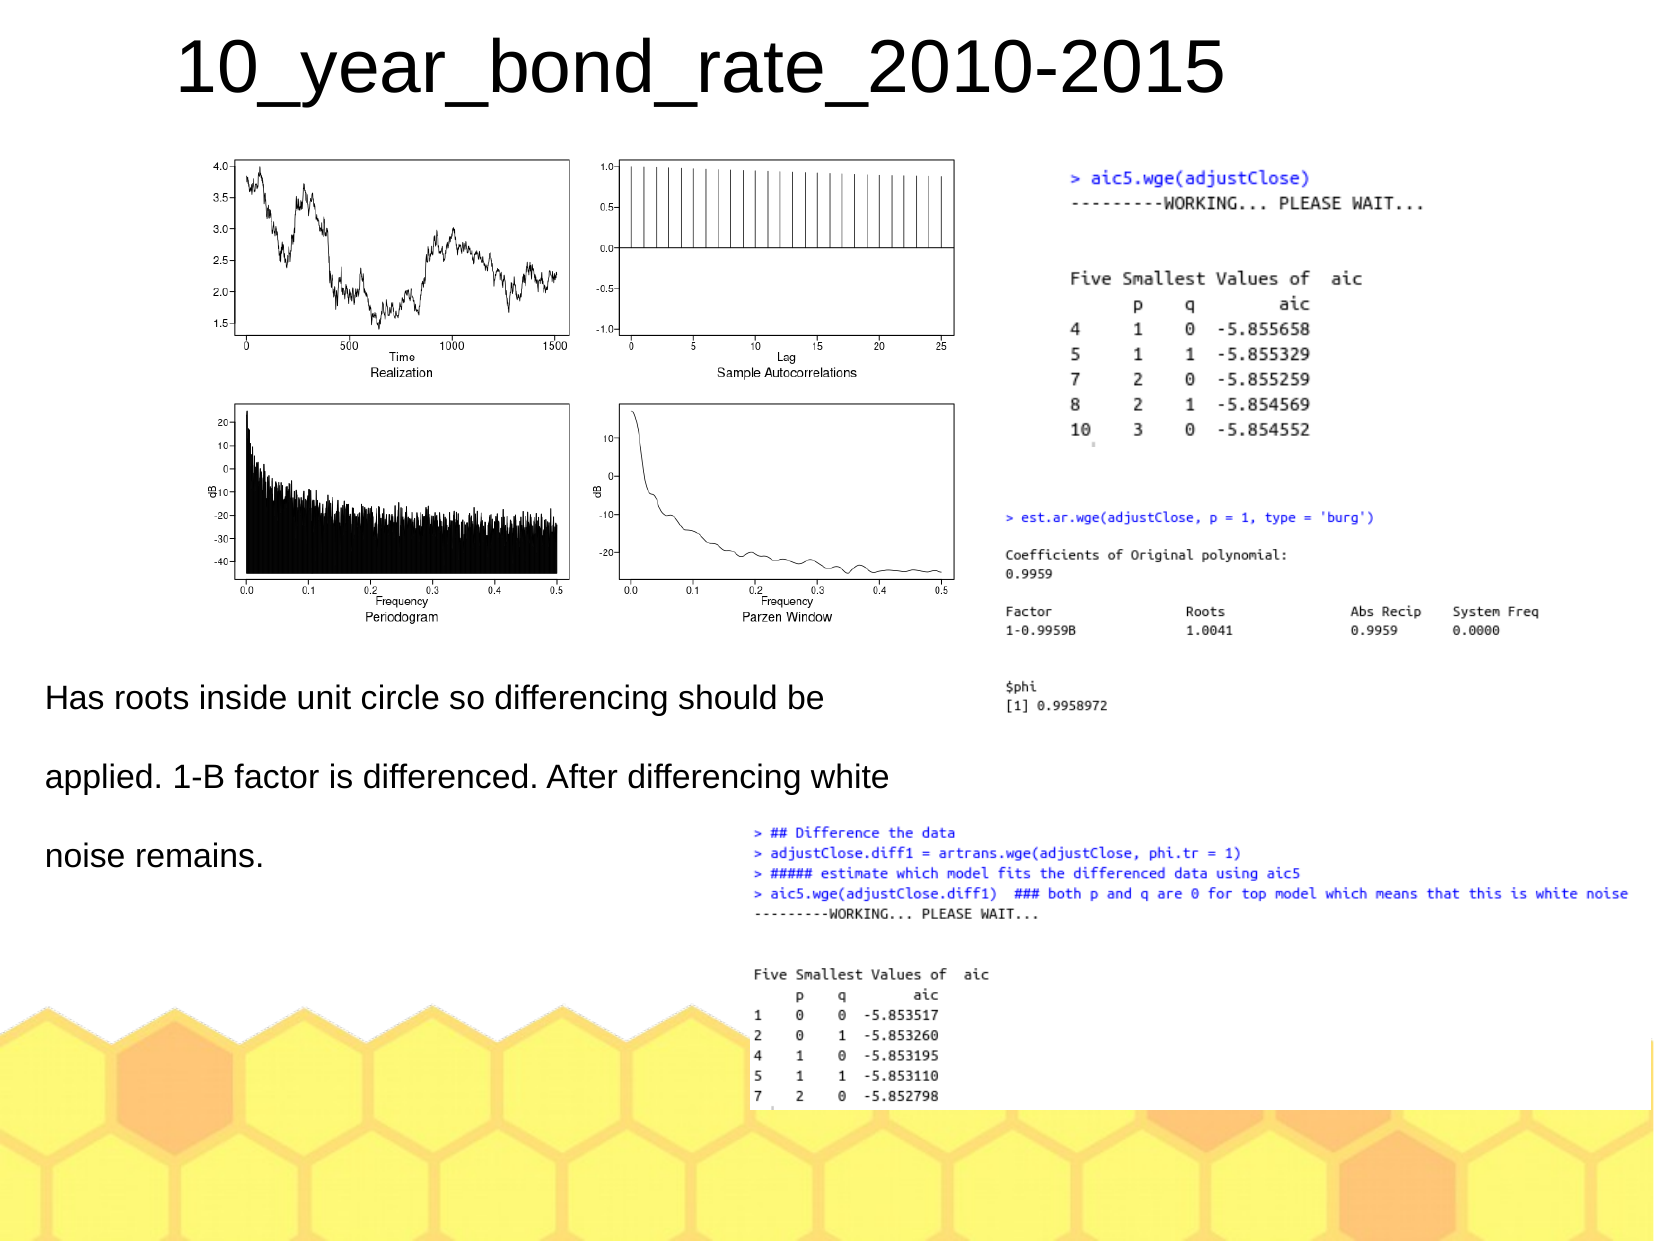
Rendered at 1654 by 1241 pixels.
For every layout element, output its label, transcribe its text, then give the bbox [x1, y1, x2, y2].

title 10_year_bond_rate_2010-2015 [82, 0, 1321, 136]
picture [1064, 164, 1456, 447]
text_box Has roots inside unit circle so differencing should be applied. 1-B factor is differenced. After differencing white noise remains. [30, 630, 947, 883]
picture [201, 149, 964, 631]
picture [1001, 508, 1639, 736]
picture [0, 824, 1654, 1241]
